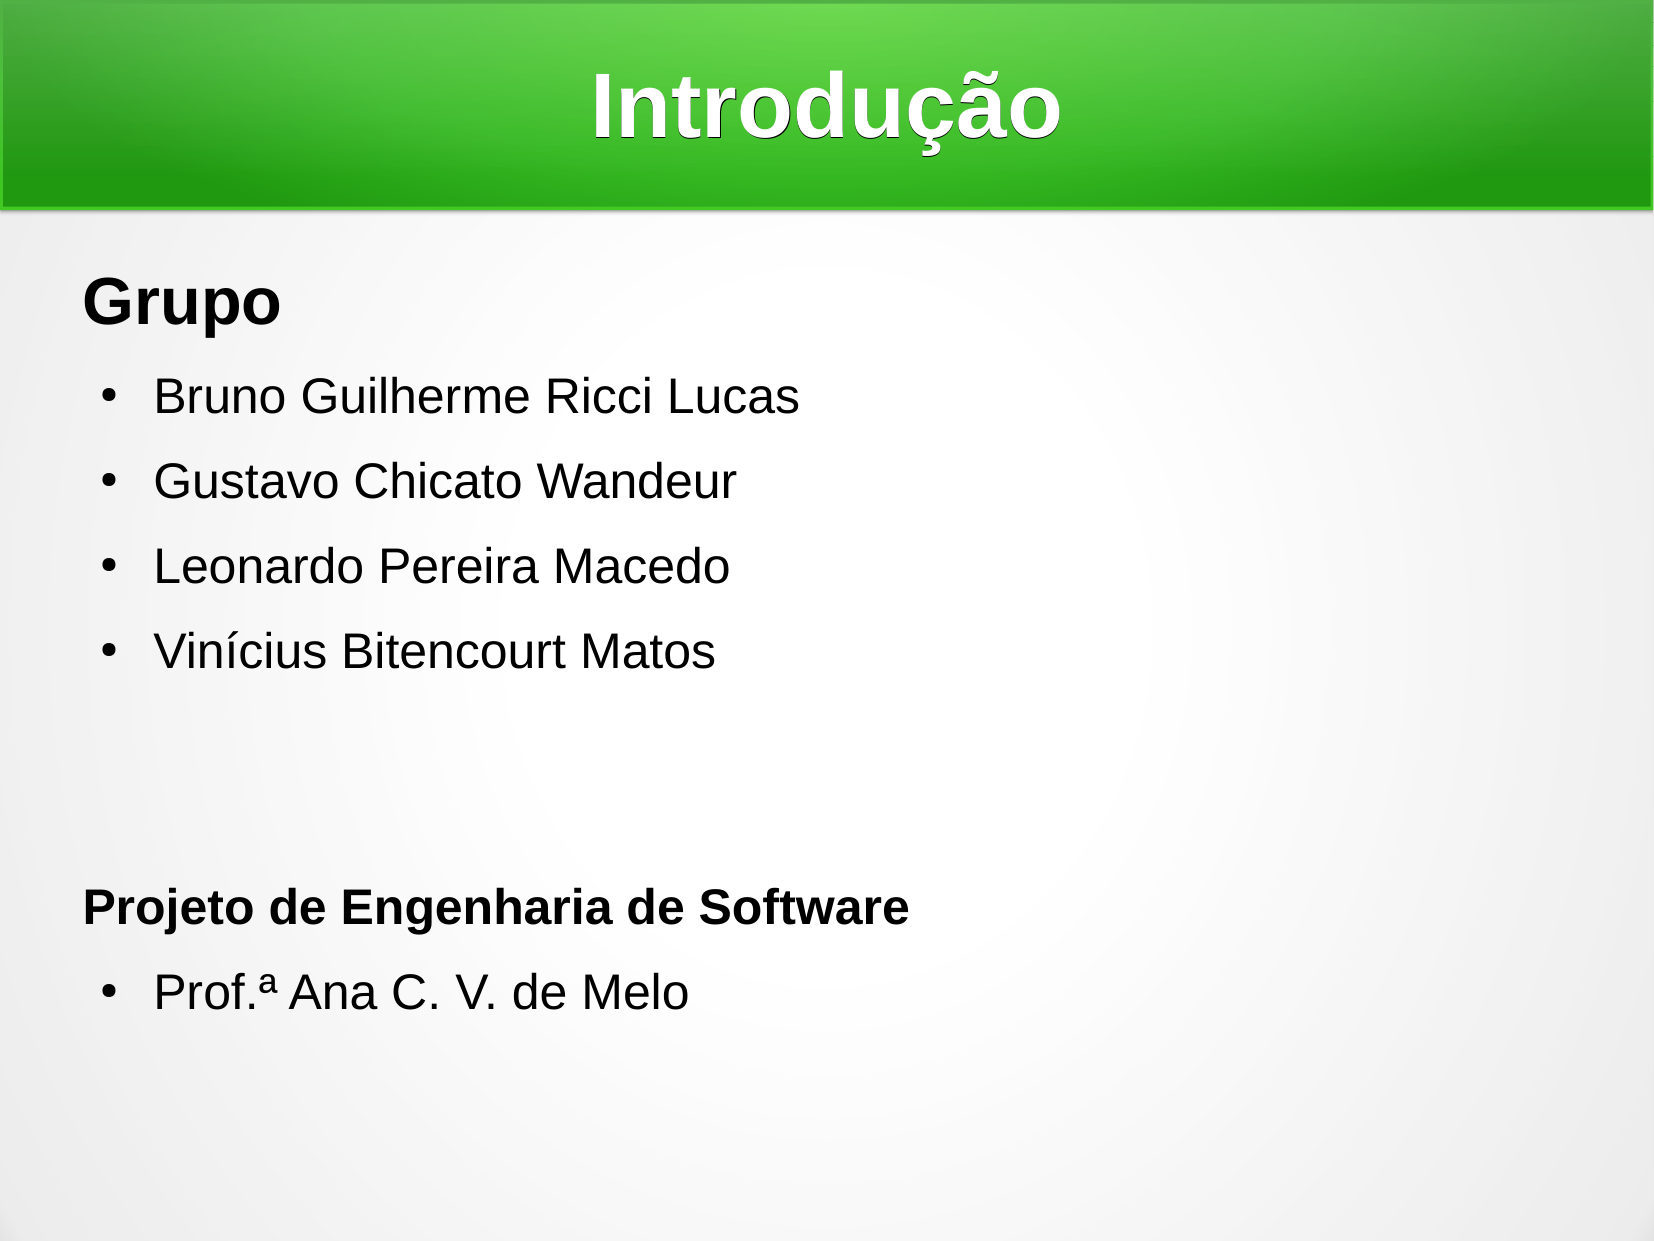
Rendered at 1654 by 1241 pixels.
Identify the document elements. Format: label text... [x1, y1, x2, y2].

title Introdução [82, 35, 1571, 178]
list Grupo Bruno Guilherme Ricci Lucas Gustavo Chicato Wandeur Leonardo Pereira Macedo Vinícius Bitencourt Matos Projeto de Engenharia de Software Prof.ª Ana C. V. de Melo [82, 263, 1489, 1201]
